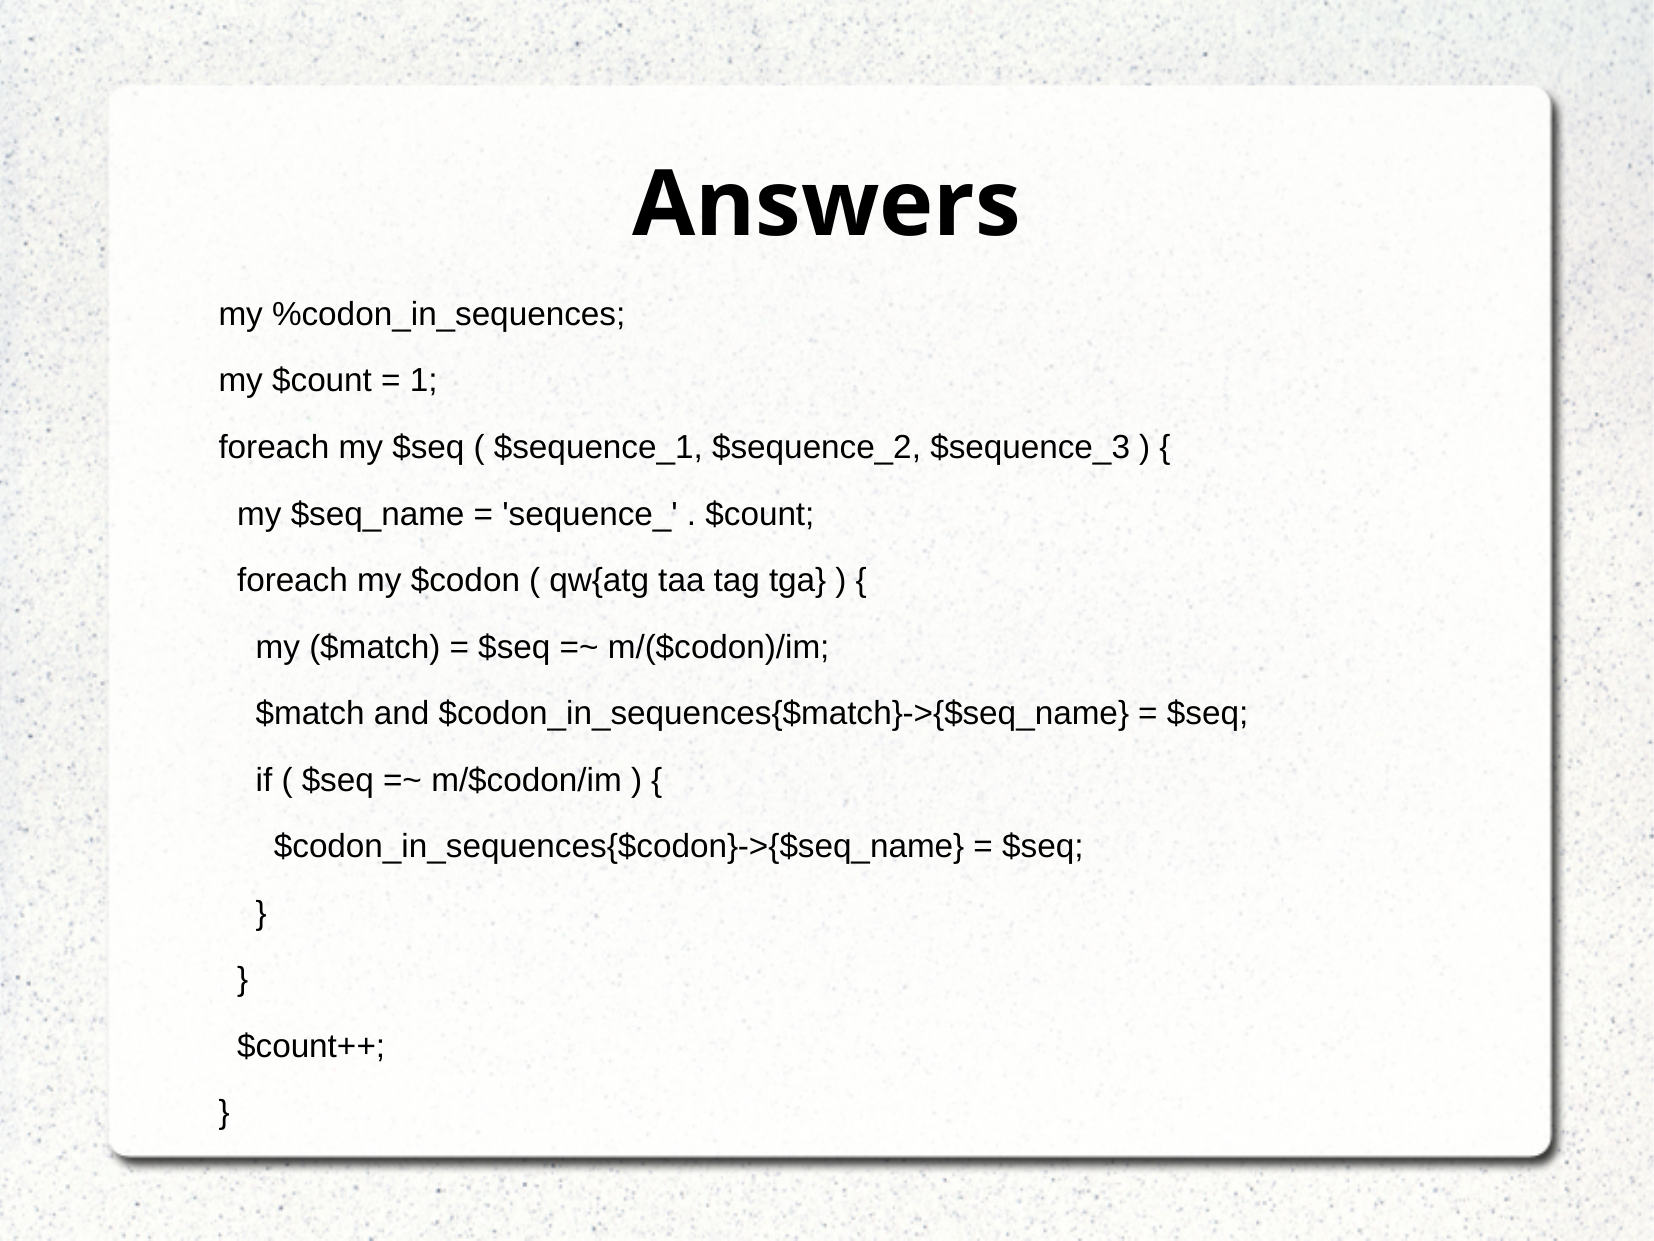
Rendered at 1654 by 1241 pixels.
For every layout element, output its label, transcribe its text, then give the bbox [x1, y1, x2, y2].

title Answers [118, 96, 1536, 304]
picture [0, 0, 1654, 1241]
list my %codon_in_sequences; my $count = 1; foreach my $seq ( $sequence_1, $sequence_2, $sequence_3 ) { my $seq_name = 'sequence_' . $count; foreach my $codon ( qw{atg taa tag tga} ) { my ($match) = $seq =~ m/($codon)/im; $match and $codon_in_sequences{$match}->{$seq_name} = $seq; if ( $seq =~ m/$codon/im ) { $codon_in_sequences{$codon}->{$seq_name} = $seq; } } $count++; } [147, 295, 1506, 1135]
